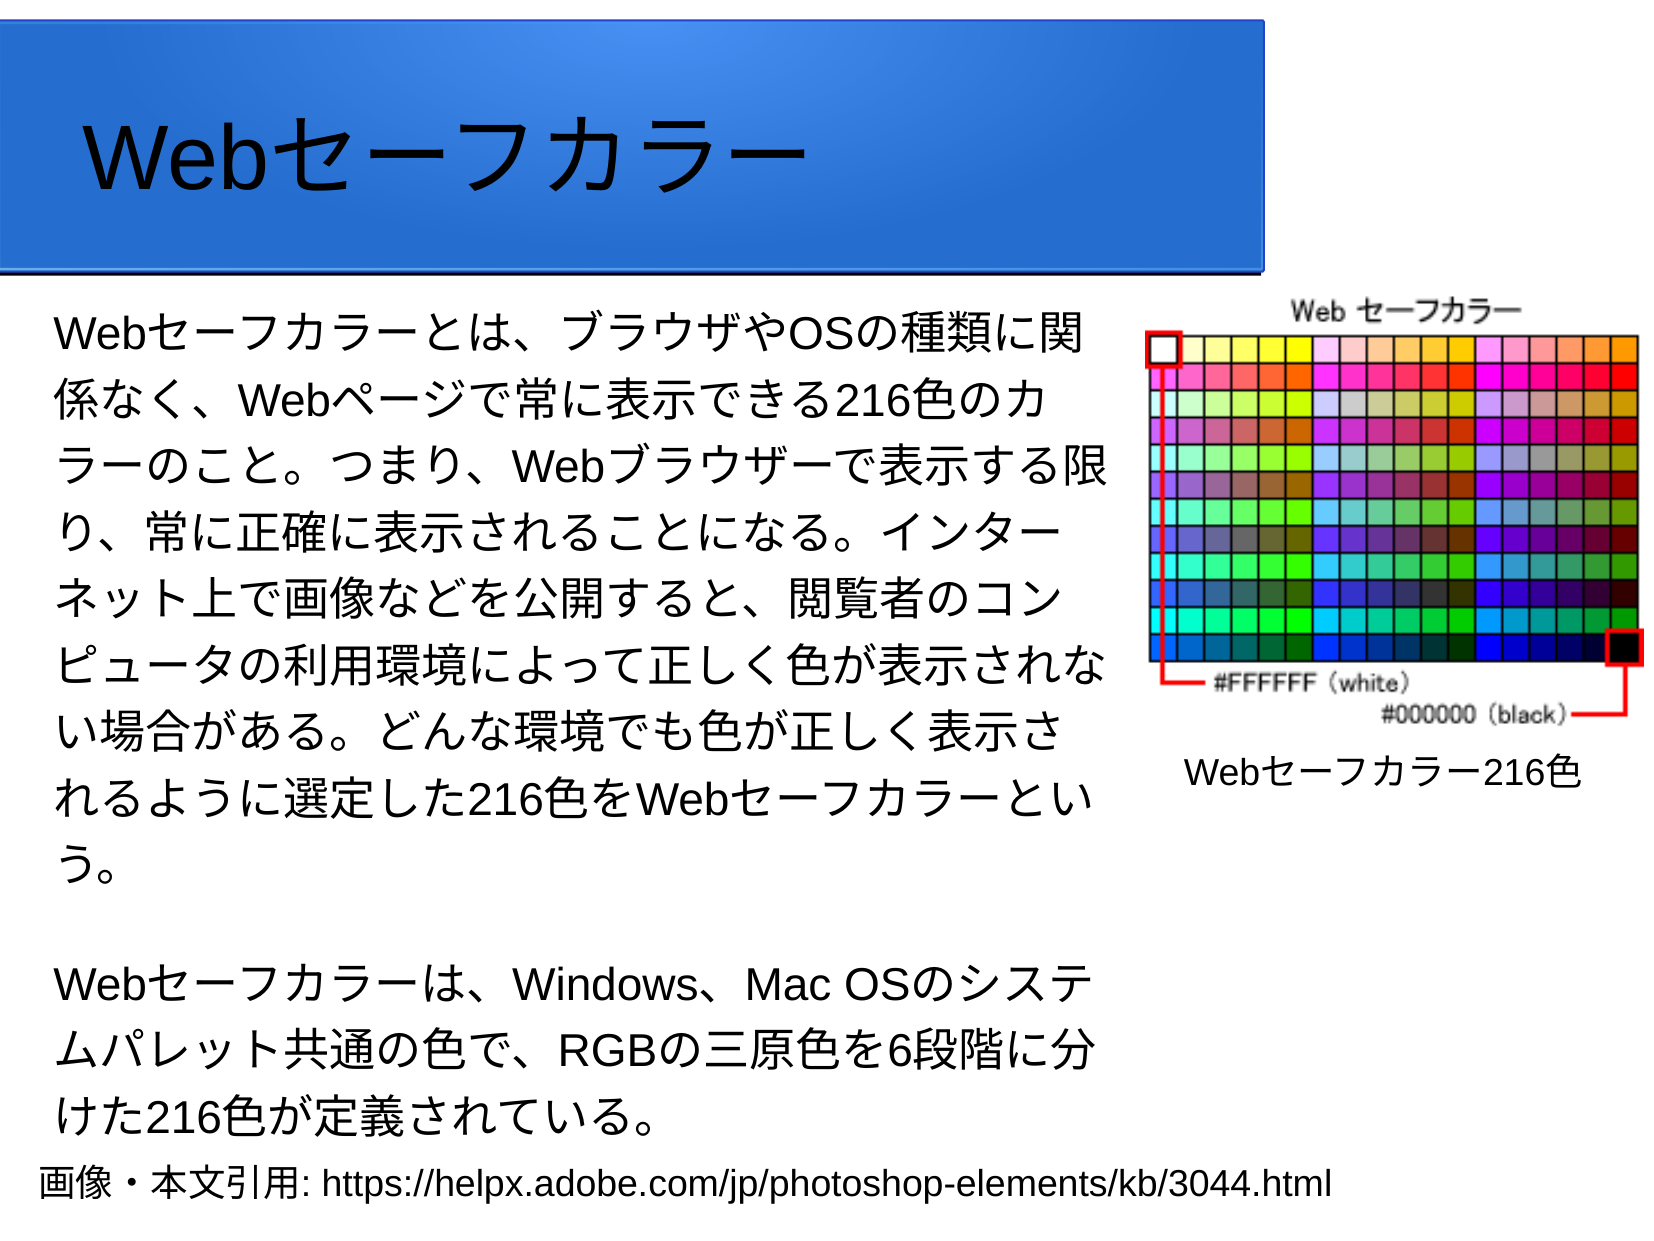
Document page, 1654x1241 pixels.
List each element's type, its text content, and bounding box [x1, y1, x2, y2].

title Webセーフカラー [82, 47, 1235, 252]
text_box Webセーフカラー216色 [1169, 734, 1654, 792]
picture [1145, 295, 1644, 733]
list Webセーフカラーとは、ブラウザやOSの種類に関係なく、Webページで常に表示できる216色のカラーのこと。つまり、Webブラウザーで表示する限り、常に正確に表示されることになる。インターネット上で画像などを公開すると、閲覧者のコンピュータの利用環境によって正しく色が表示されない場合がある。どんな環境でも色が正しく表示されるように選定した216色をWebセーフカラーという。 Webセーフカラーは、Windows、Mac OSのシステムパレット共通の色で、RGBの三原色を6段階に分けた216色が定義されている。 [0, 296, 1111, 1158]
text_box 画像・本文引用: https://helpx.adobe.com/jp/photoshop-elements/kb/3044.html [23, 1145, 1500, 1241]
